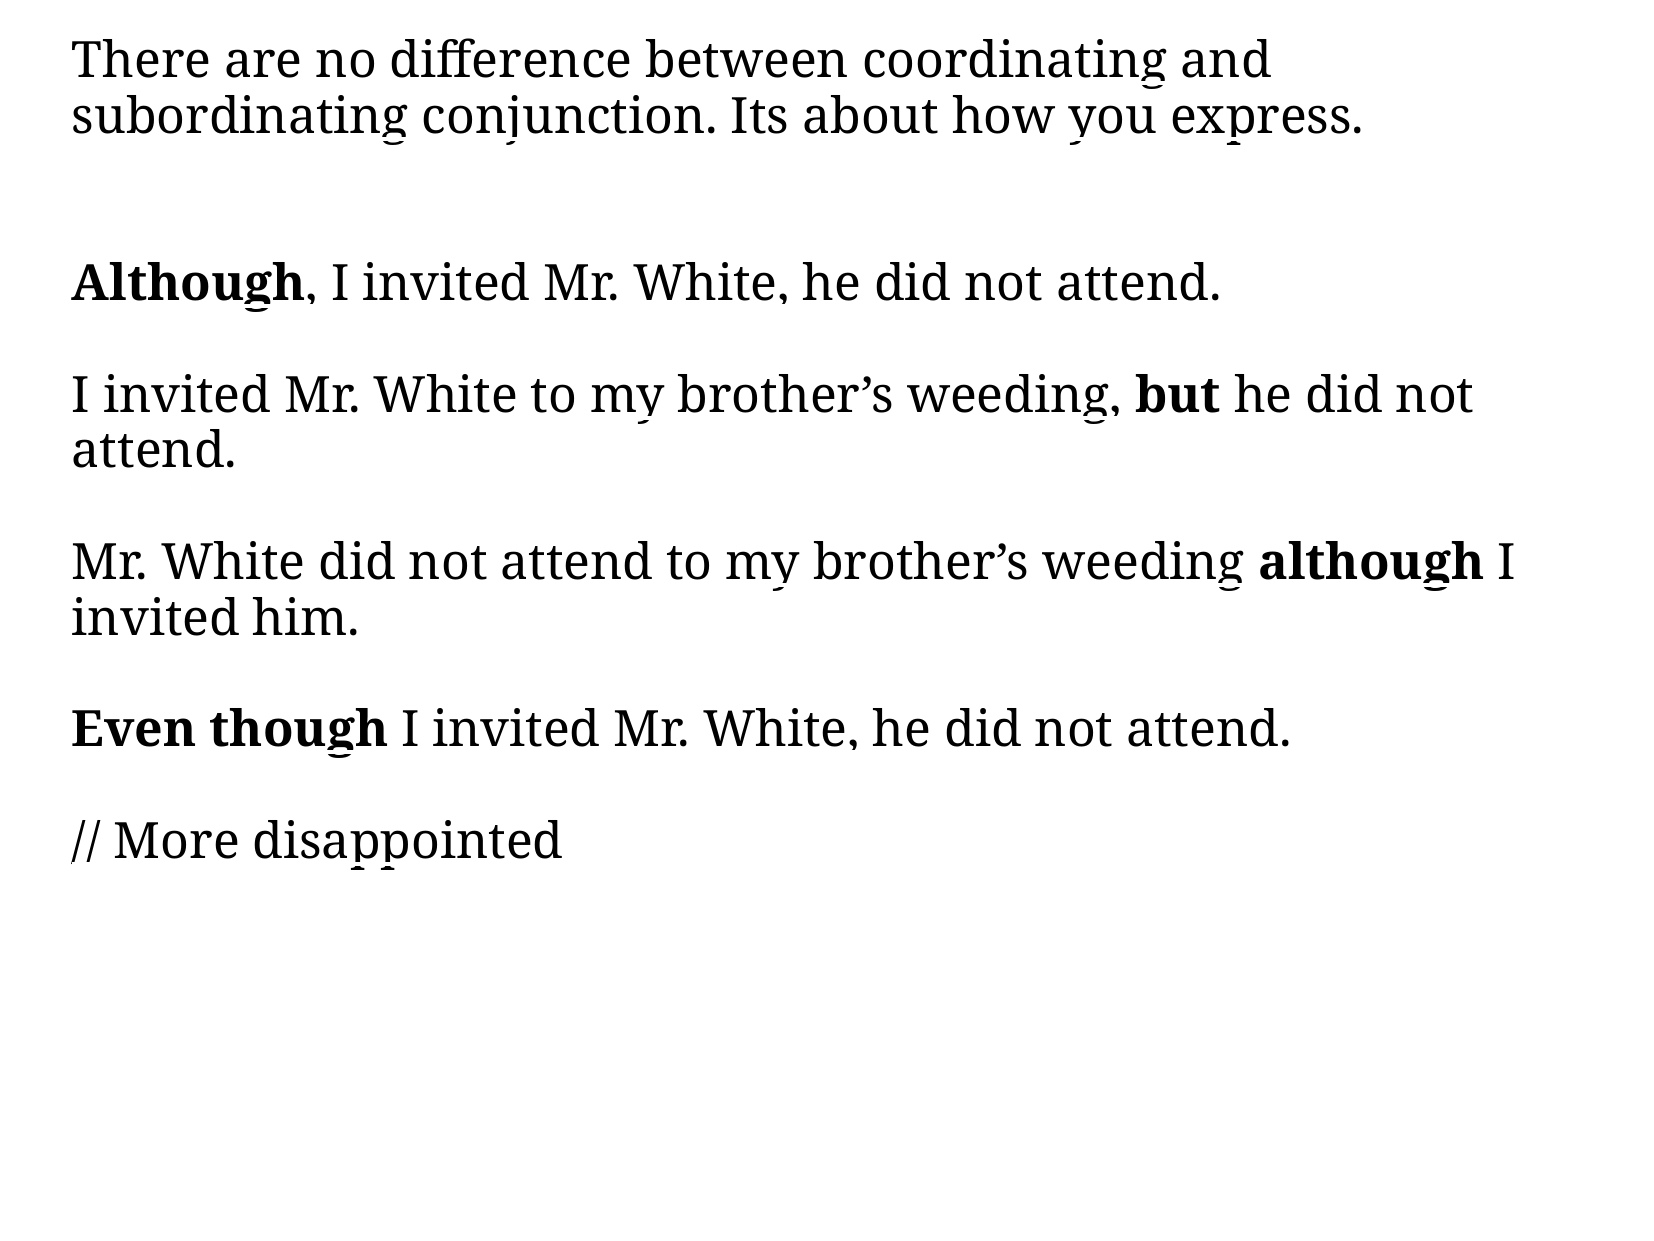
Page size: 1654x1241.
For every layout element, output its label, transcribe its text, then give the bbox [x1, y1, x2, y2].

text_box There are no difference between coordinating and subordinating conjunction. Its about how you express. Although, I invited Mr. White, he did not attend. I invited Mr. White to my brother’s weeding, but he did not attend. Mr. White did not attend to my brother’s weeding although I invited him. Even though I invited Mr. White, he did not attend. // More disappointed [71, 31, 1560, 1140]
